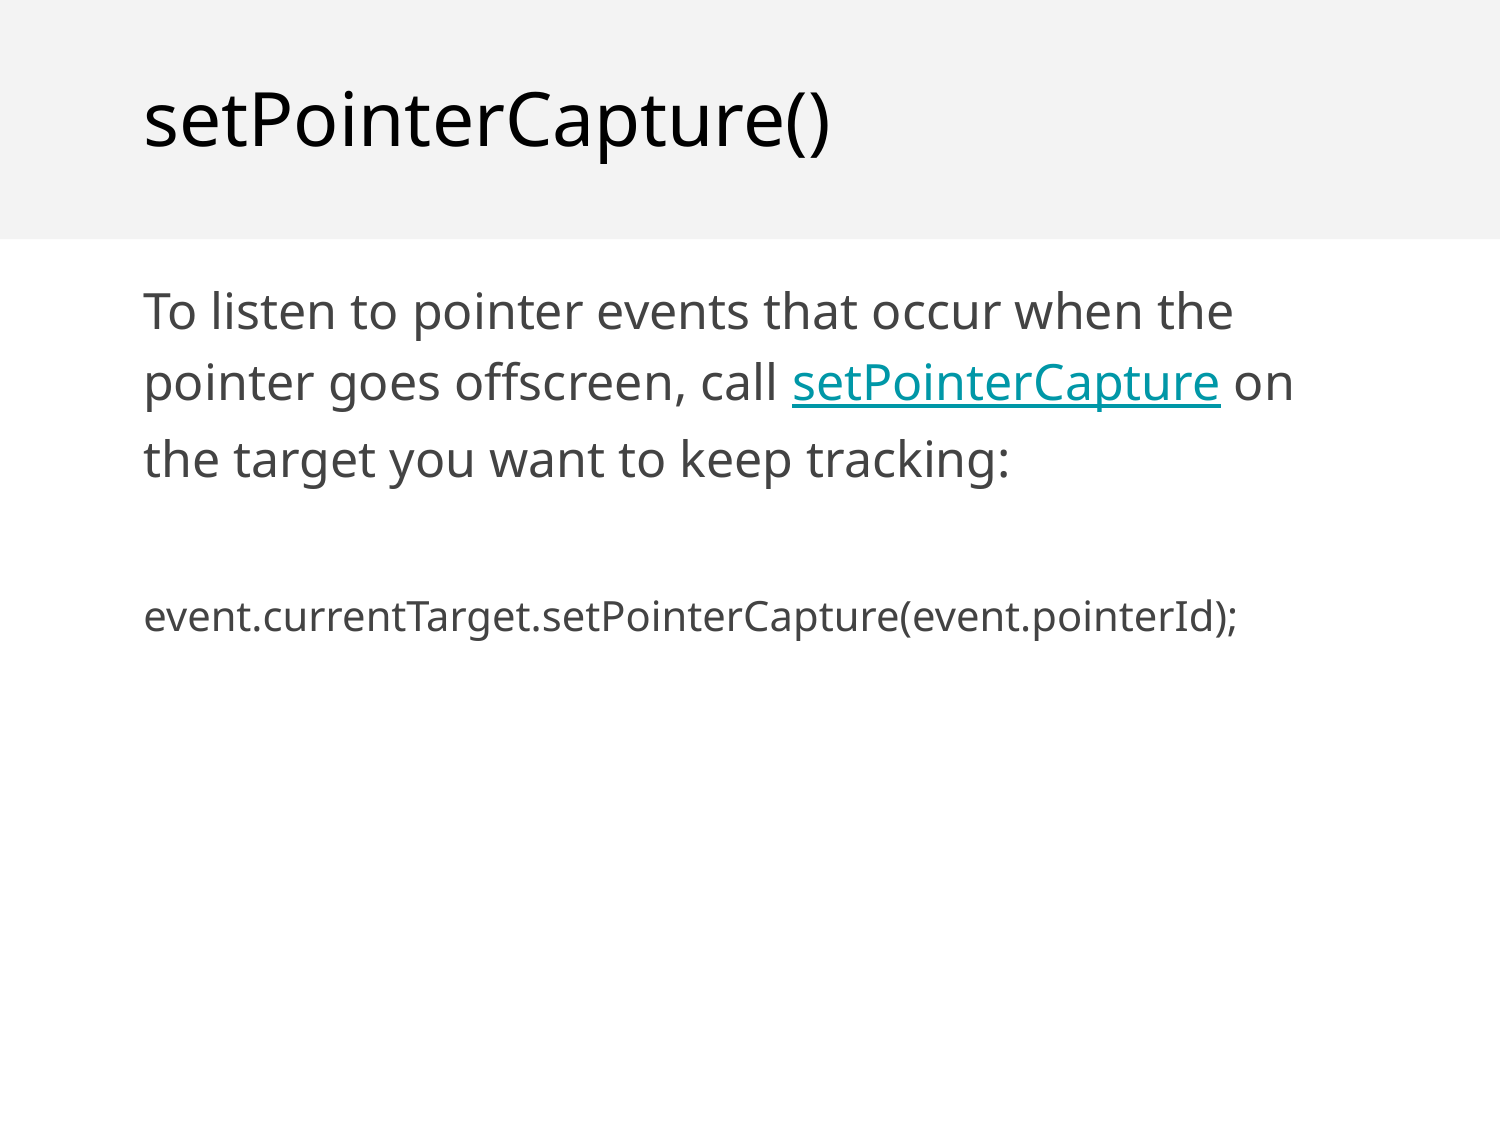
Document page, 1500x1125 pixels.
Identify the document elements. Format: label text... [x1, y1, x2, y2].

text_box event.currentTarget.setPointerCapture(event.pointerId); [128, 496, 1452, 725]
list To listen to pointer events that occur when the pointer goes offscreen, call setPointerCapture on the target you want to keep tracking: [128, 255, 1372, 496]
title setPointerCapture() [128, 56, 1372, 183]
